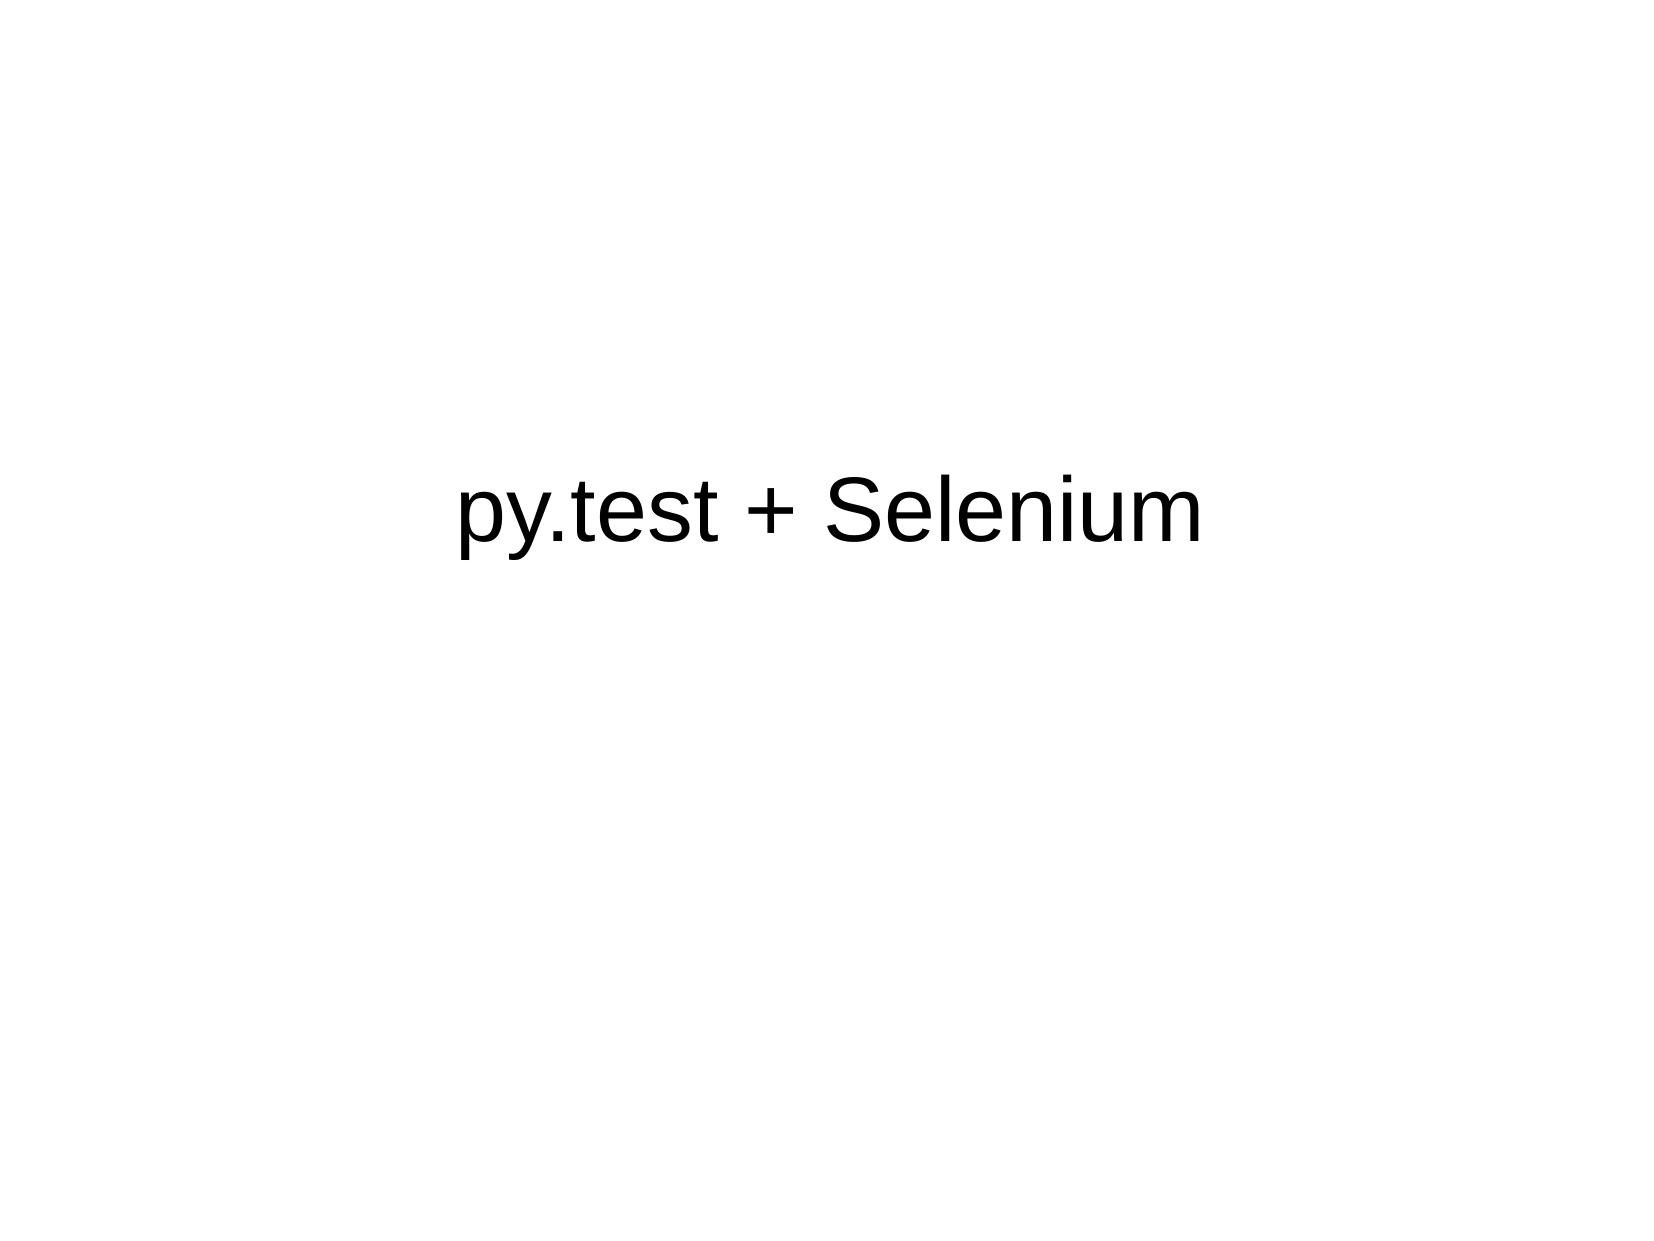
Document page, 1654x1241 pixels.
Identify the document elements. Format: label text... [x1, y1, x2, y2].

title py.test + Selenium [86, 345, 1576, 676]
